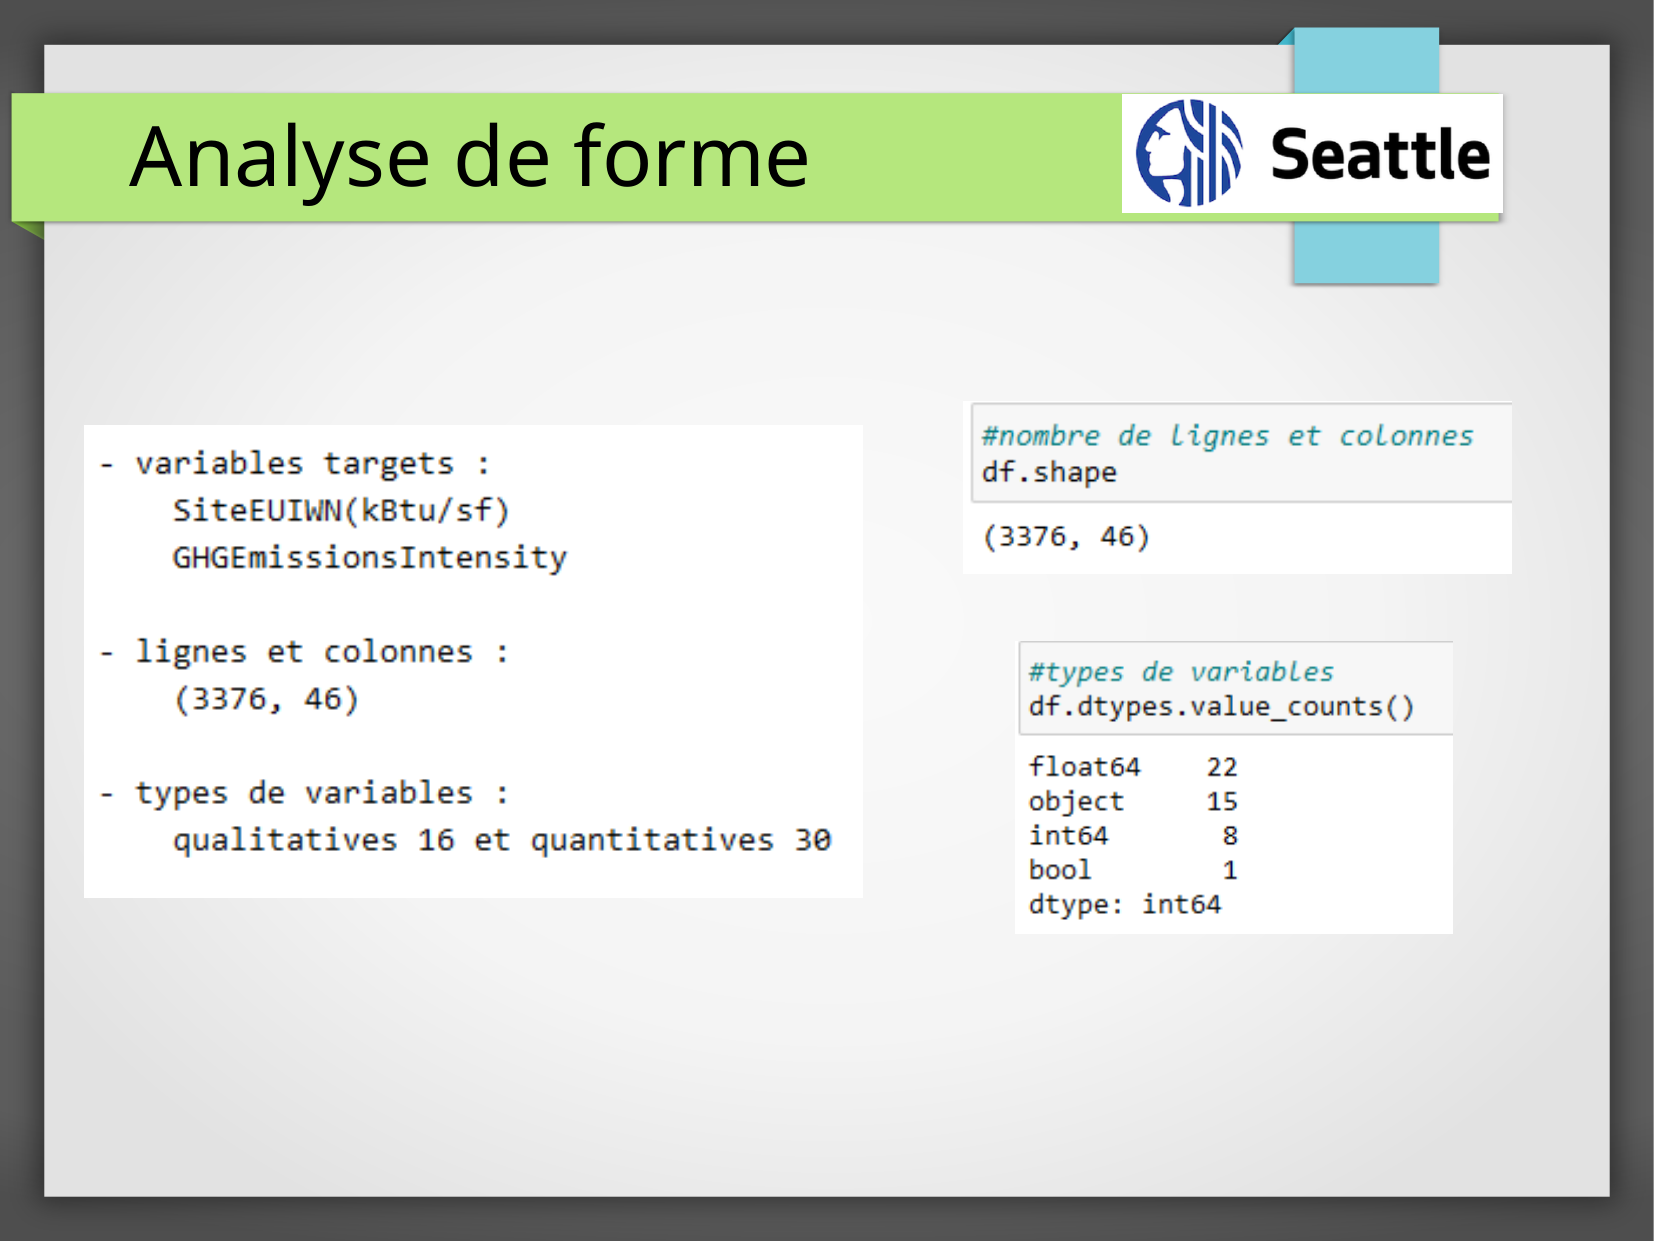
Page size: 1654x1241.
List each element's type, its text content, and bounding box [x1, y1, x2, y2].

picture [0, 0, 1654, 1241]
title Analyse de forme [129, 95, 1312, 214]
